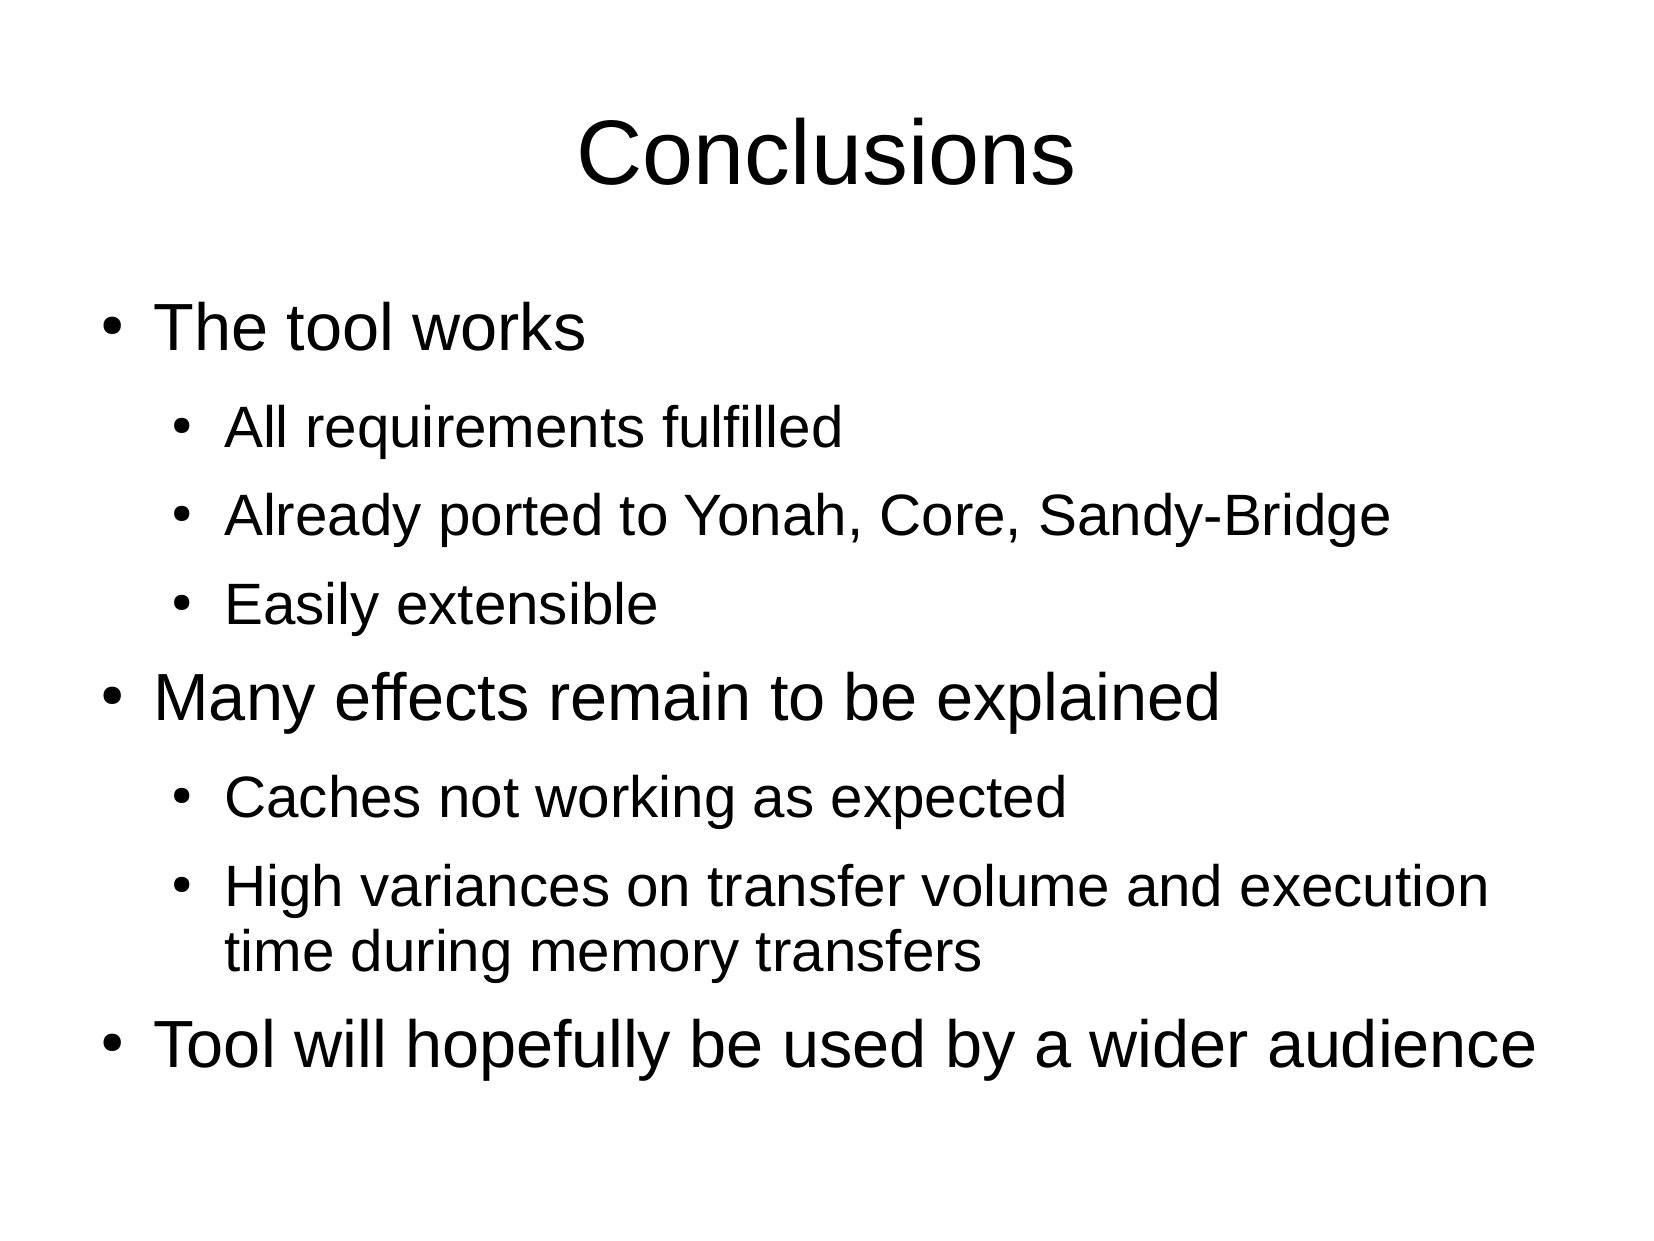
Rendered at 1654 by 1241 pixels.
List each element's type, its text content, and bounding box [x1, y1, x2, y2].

title Conclusions [82, 49, 1571, 257]
list The tool works All requirements fulfilled Already ported to Yonah, Core, Sandy-Bridge Easily extensible Many effects remain to be explained Caches not working as expected High variances on transfer volume and execution time during memory transfers Tool will hopefully be used by a wider audience [82, 290, 1571, 1109]
